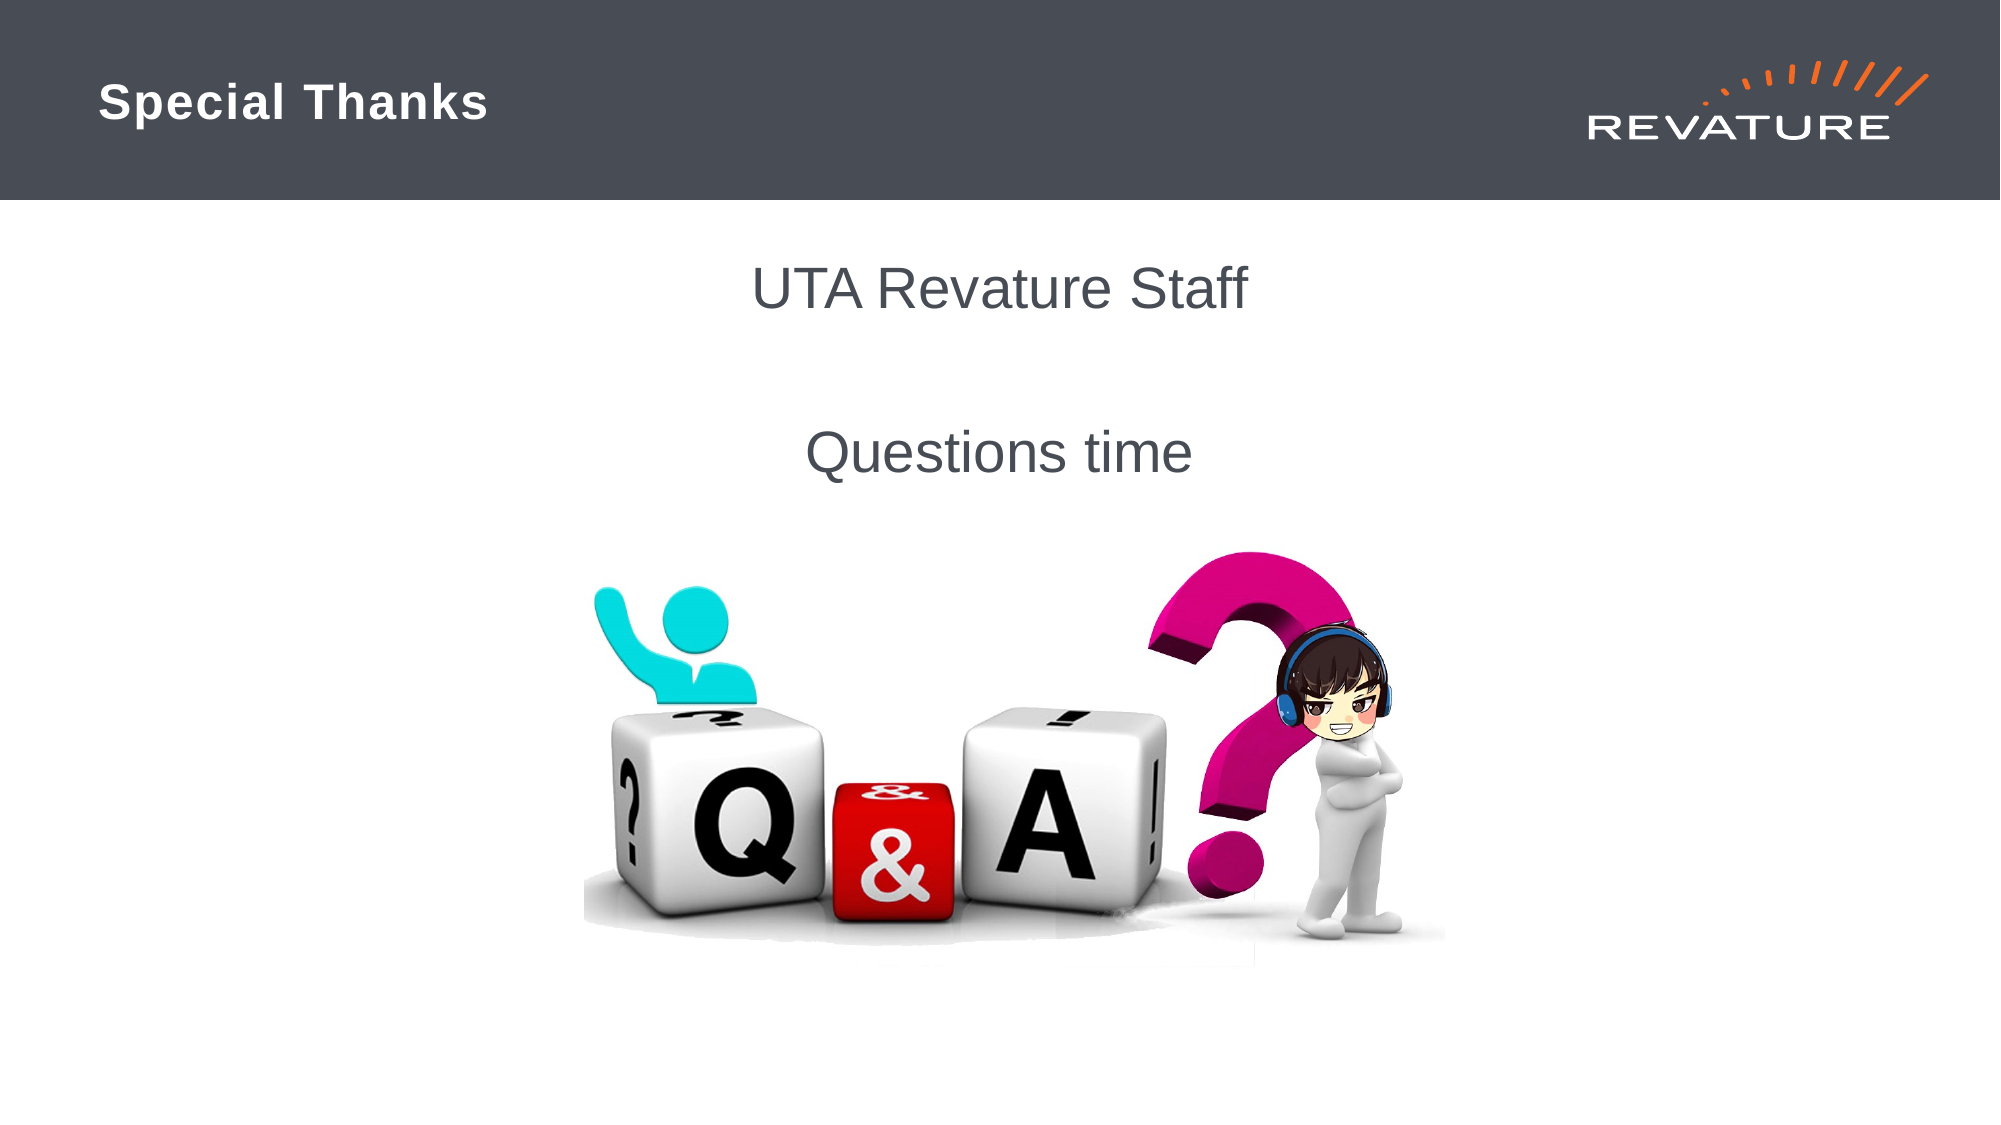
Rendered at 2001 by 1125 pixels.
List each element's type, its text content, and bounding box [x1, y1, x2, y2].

list UTA Revature Staff Questions time [83, 243, 1917, 986]
title Special Thanks [83, 0, 1445, 200]
picture [584, 501, 1445, 986]
